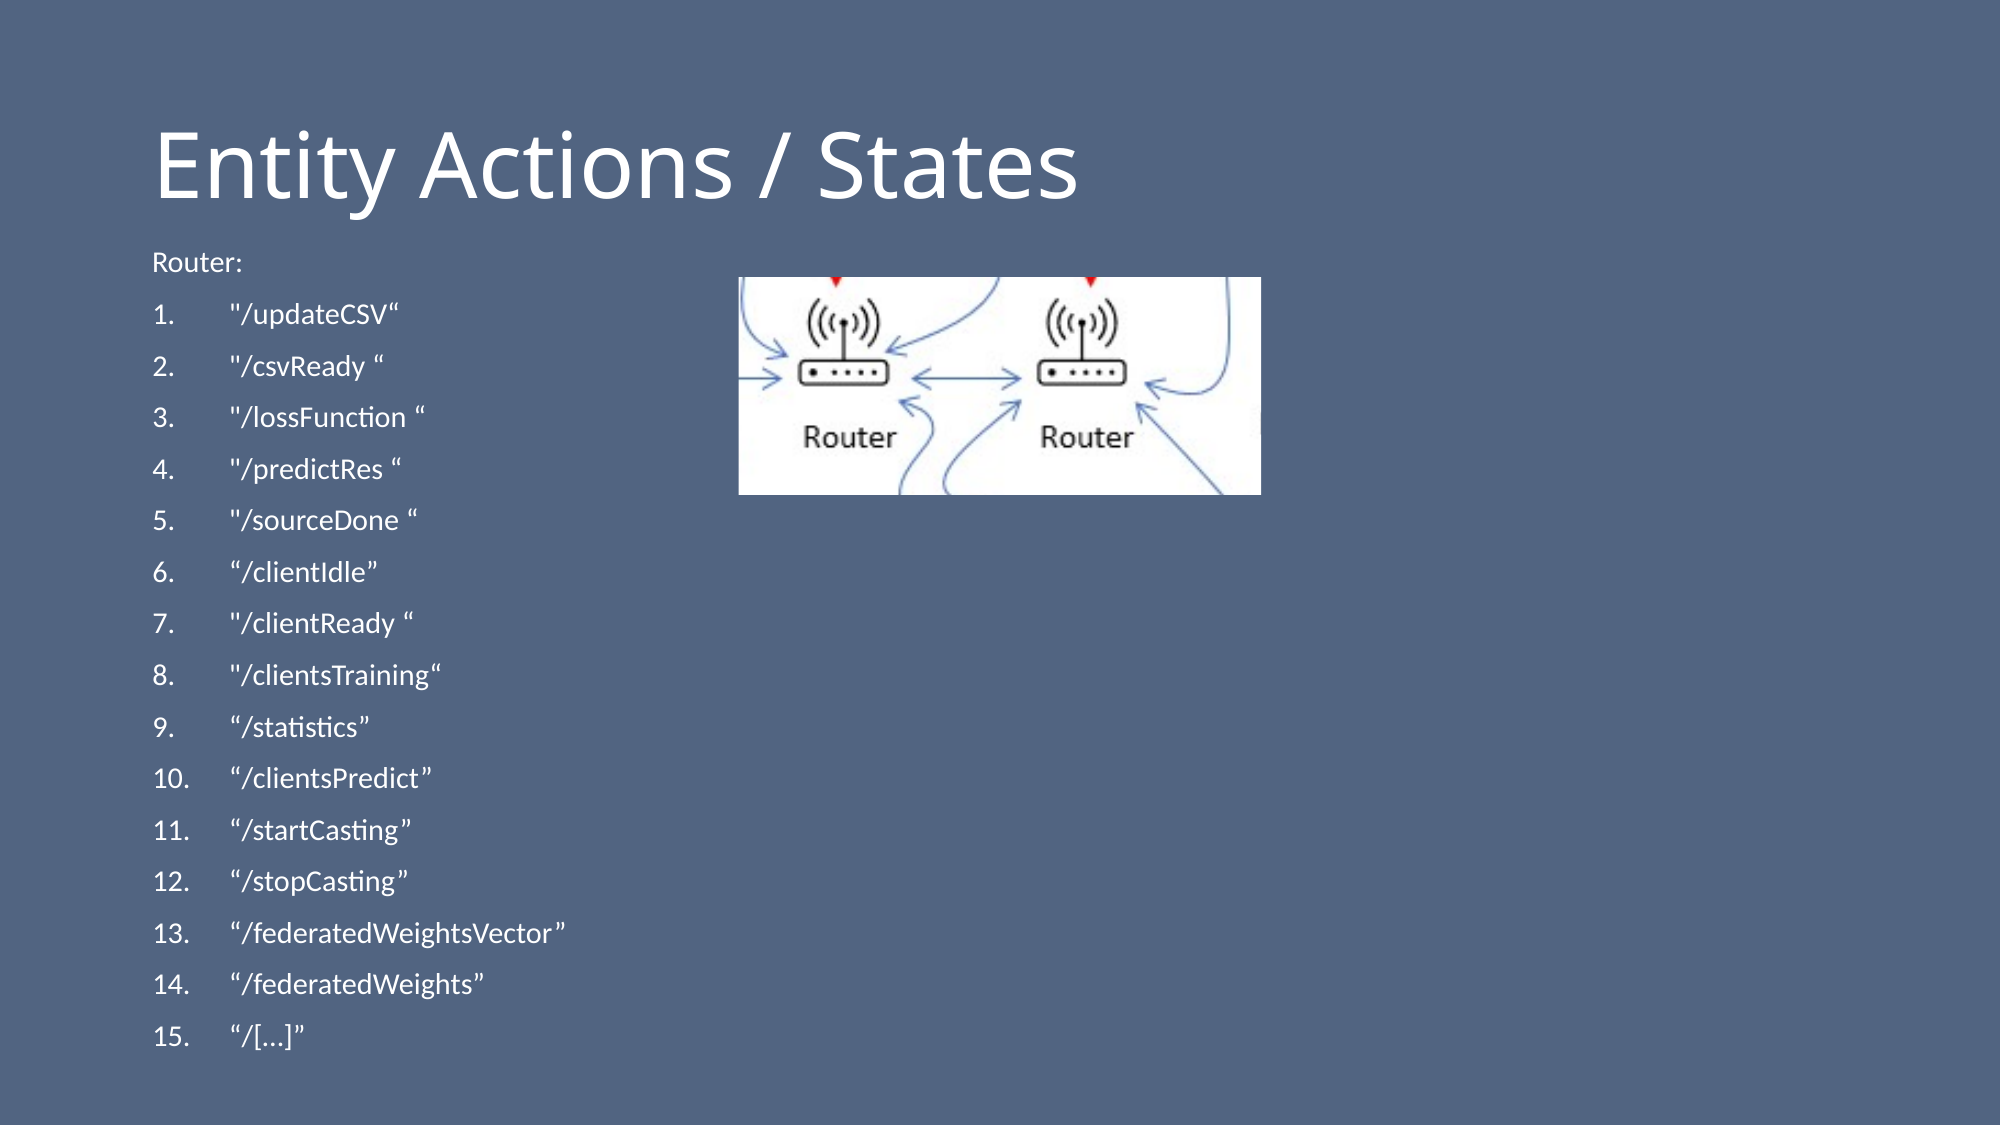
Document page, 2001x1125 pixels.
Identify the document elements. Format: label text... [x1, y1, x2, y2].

picture [738, 277, 1262, 495]
text_box Router: "/updateCSV“ "/csvReady “ "/lossFunction “ "/predictRes “ "/sourceDone “ “/clientIdle” "/clientReady “ "/clientsTraining“ “/statistics” “/clientsPredict” “/startCasting” “/stopCasting” “/federatedWeightsVector” “/federatedWeights” “/[…]” [137, 239, 1863, 1065]
text_box Entity Actions / States [137, 59, 1863, 239]
